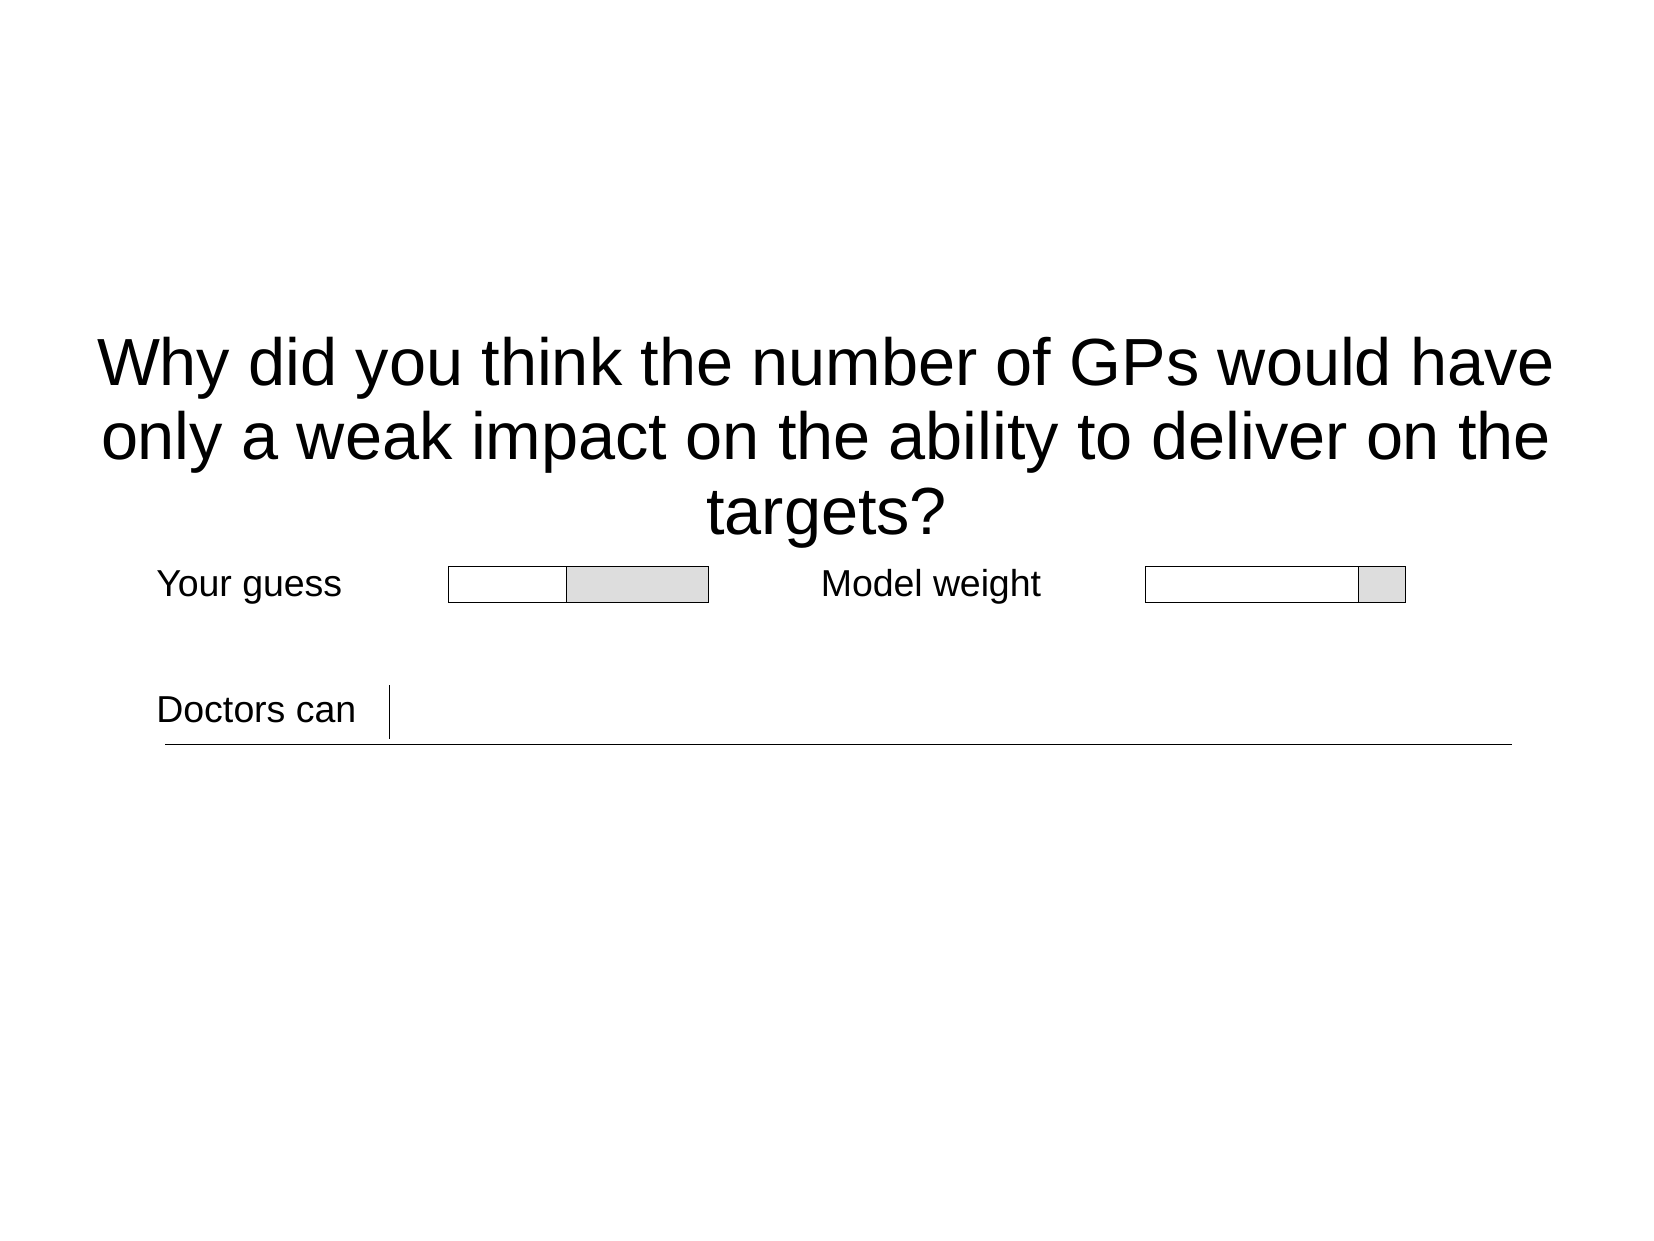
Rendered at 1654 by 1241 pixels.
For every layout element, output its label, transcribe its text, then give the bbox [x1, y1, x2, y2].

subtitle Why did you think the number of GPs would have only a weak impact on the ability to deliver on the targets? [82, 47, 1571, 827]
text_box [1145, 566, 1406, 603]
text_box Your guess Model weight Doctors can [141, 555, 1335, 1012]
text_box [448, 566, 709, 603]
